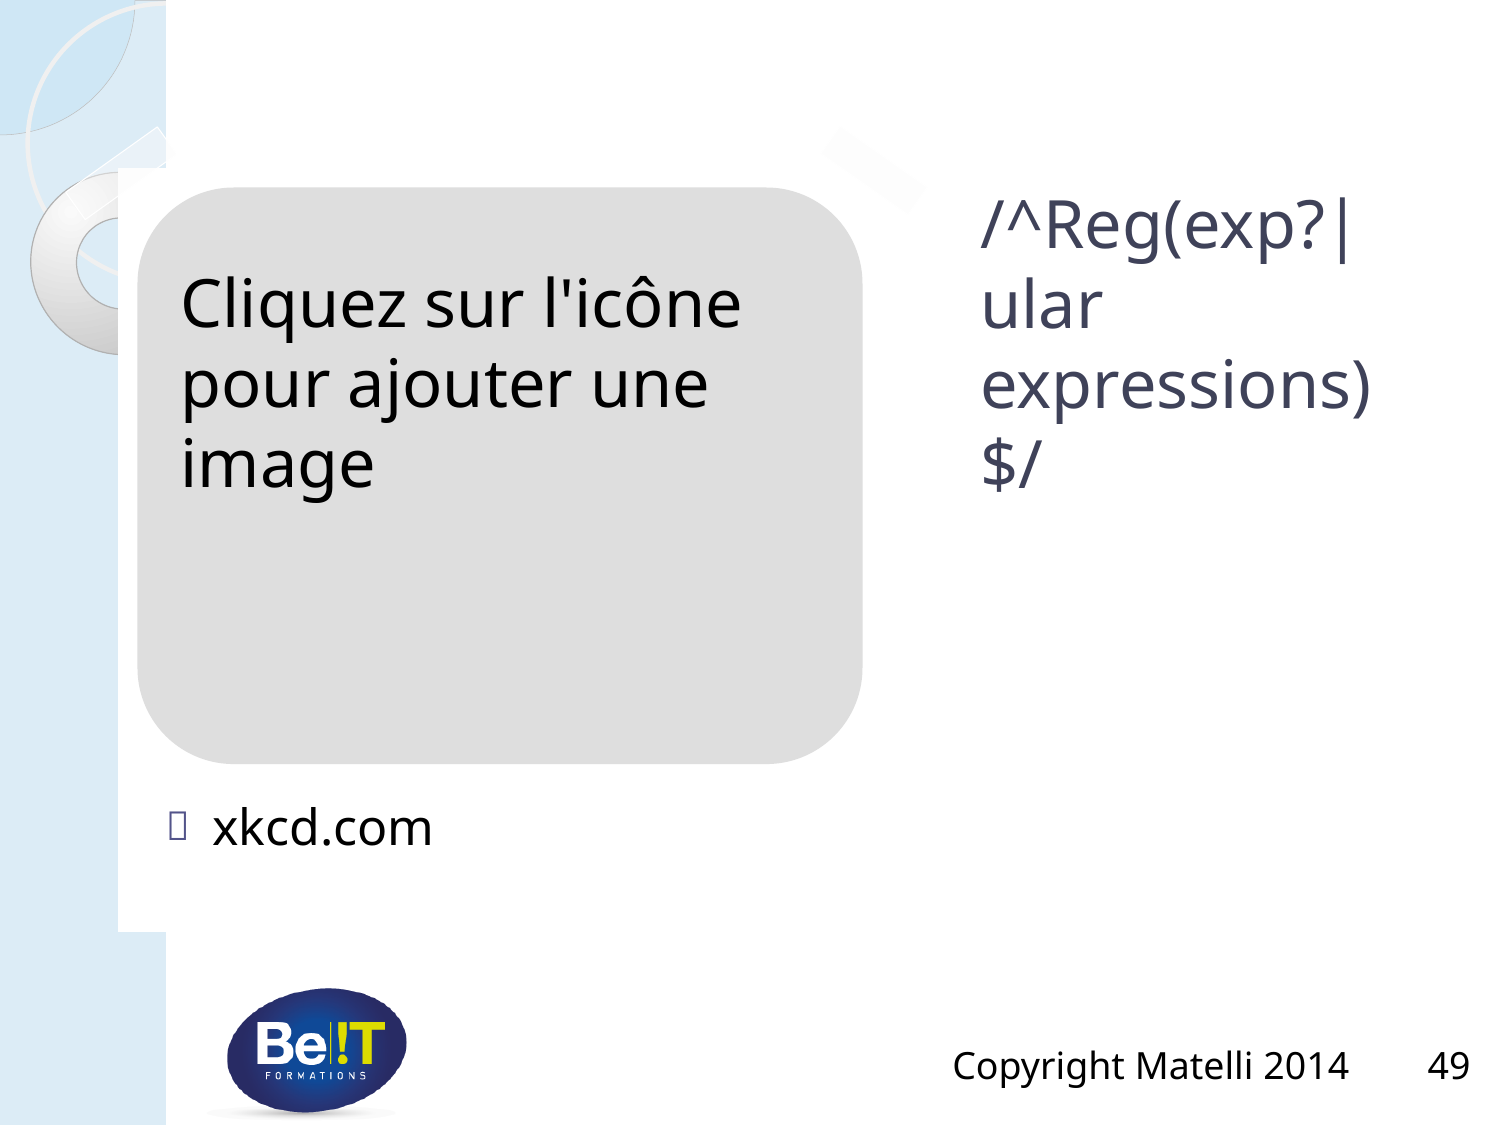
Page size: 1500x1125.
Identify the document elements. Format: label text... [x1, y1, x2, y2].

footer Copyright Matelli 2014 [937, 1034, 1413, 1113]
list xkcd.com [137, 787, 863, 913]
slide_number <numéro> [1413, 1034, 1488, 1113]
picture [171, 977, 442, 1125]
title /^Reg(exp?|ular expressions)$/ [965, 174, 1416, 500]
